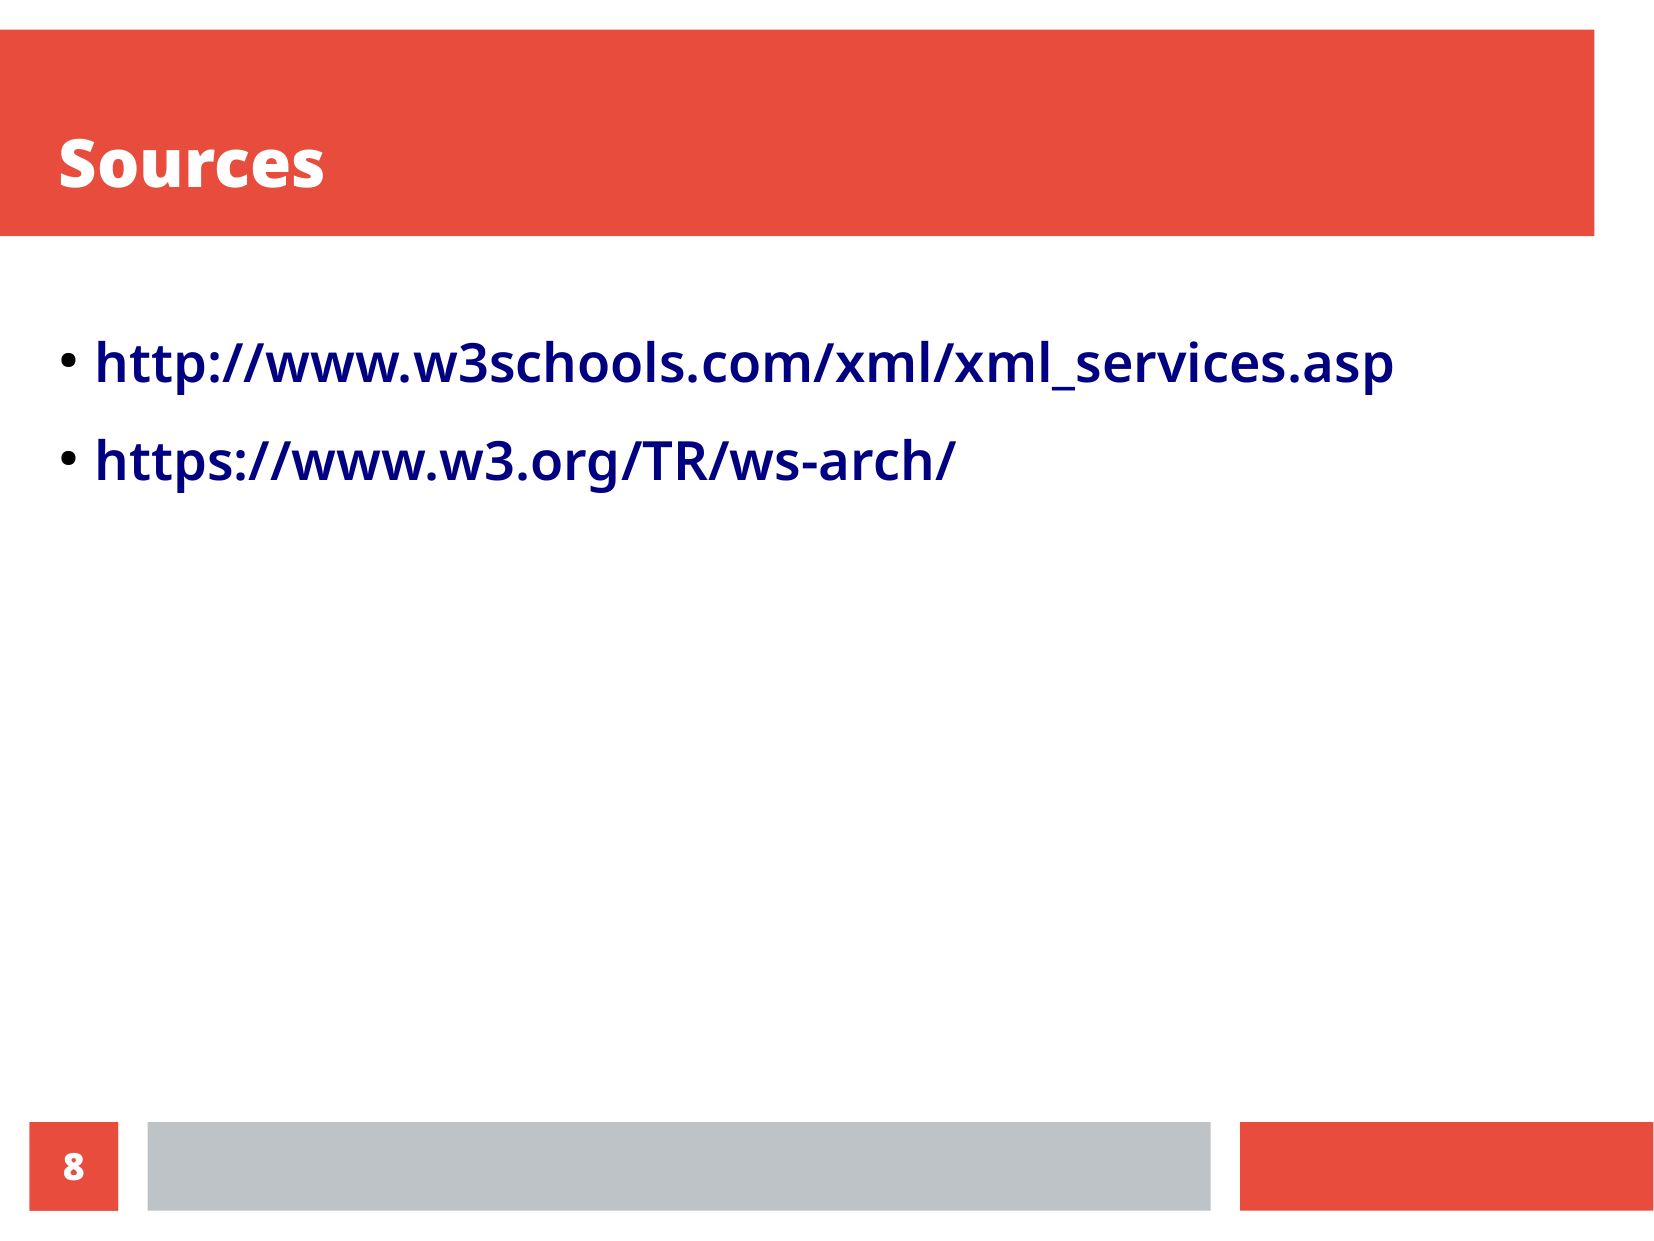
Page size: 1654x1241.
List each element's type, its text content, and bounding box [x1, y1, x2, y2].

title Sources [59, 59, 1595, 207]
list http://www.w3schools.com/xml/xml_services.asp https://www.w3.org/TR/ws-arch/ [59, 324, 1565, 1093]
